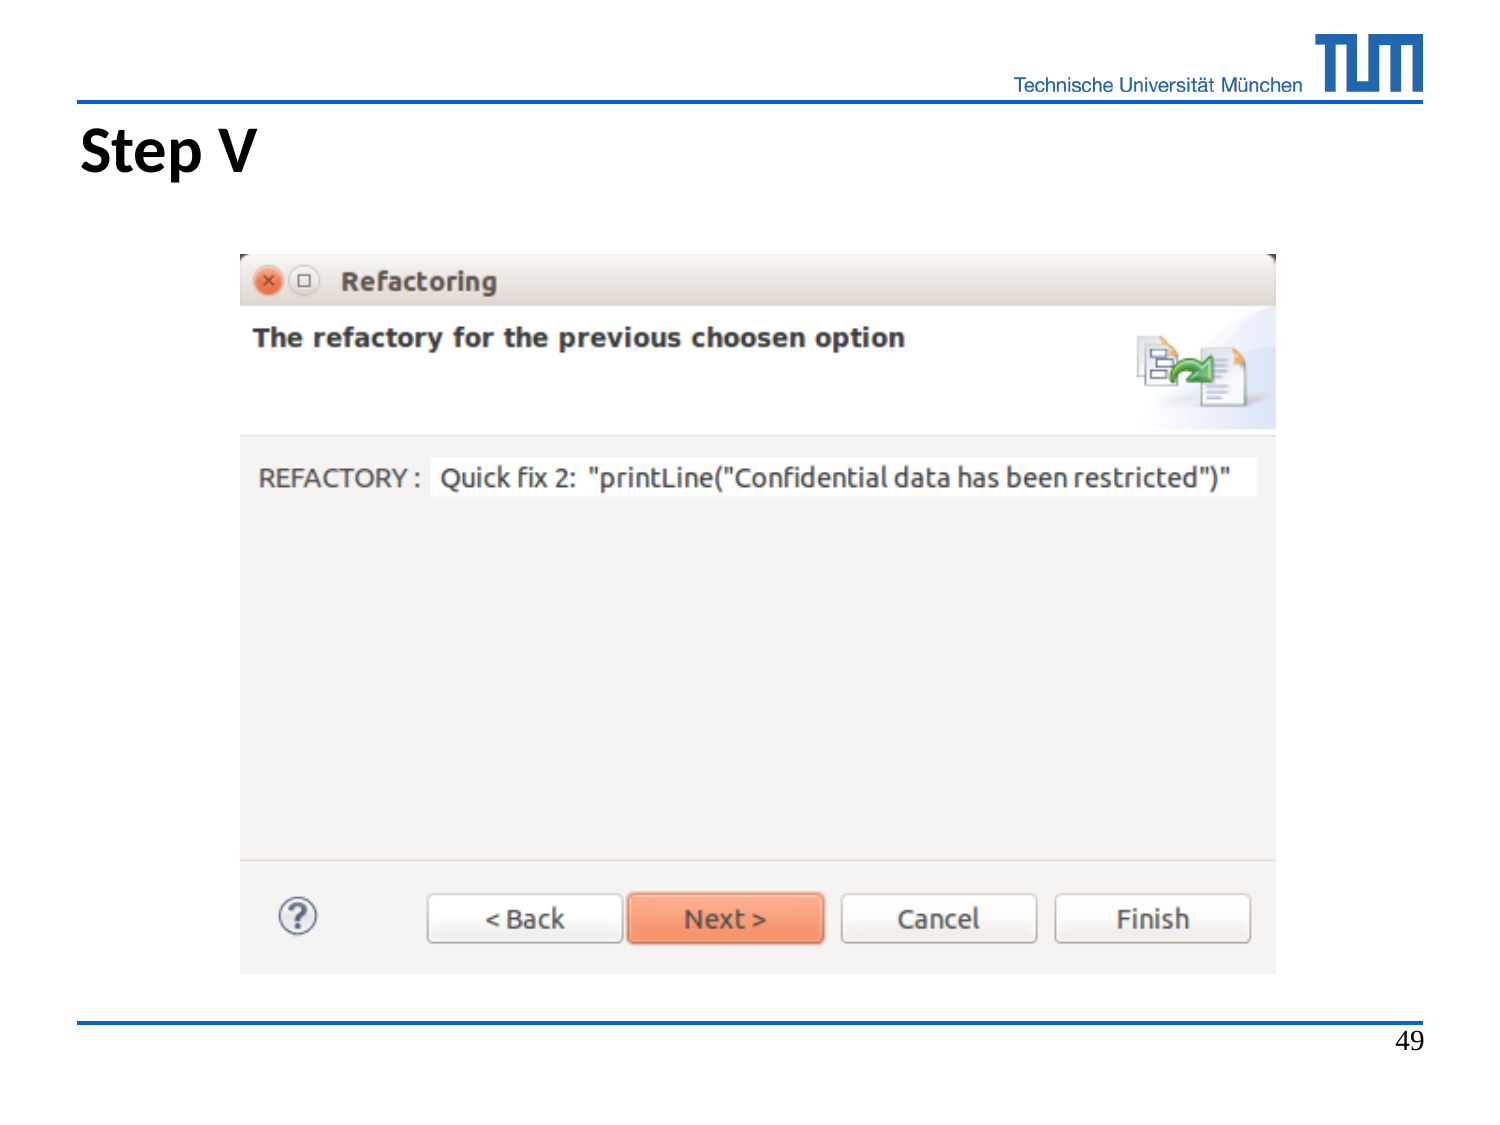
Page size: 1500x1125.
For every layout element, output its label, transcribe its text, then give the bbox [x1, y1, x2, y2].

picture [240, 254, 1276, 974]
title Step V [80, 112, 1419, 200]
picture [1014, 34, 1423, 92]
